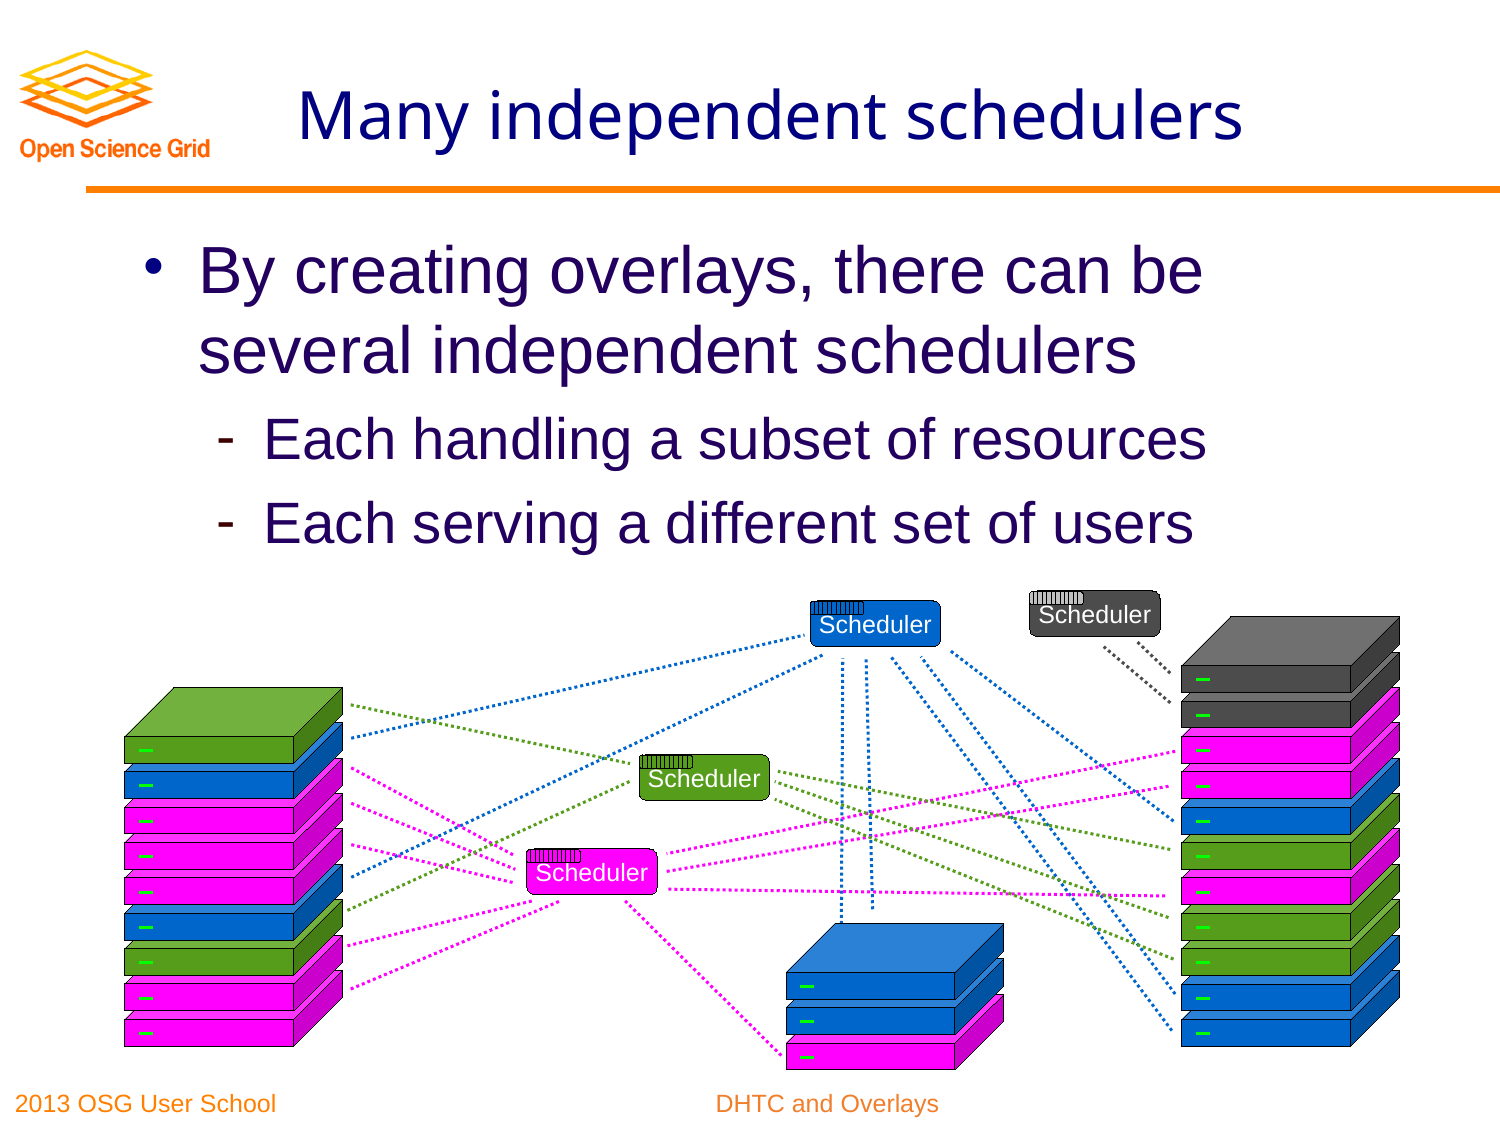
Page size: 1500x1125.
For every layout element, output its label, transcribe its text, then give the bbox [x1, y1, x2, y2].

text_box Scheduler [639, 754, 770, 801]
text_box [1181, 616, 1400, 693]
text_box [124, 899, 343, 976]
text_box [1181, 935, 1400, 1011]
text_box [124, 864, 343, 941]
text_box [810, 601, 864, 615]
text_box [124, 722, 343, 799]
text_box [1181, 652, 1400, 728]
text_box [786, 994, 1004, 1070]
list By creating overlays, there can be several independent schedulers Each handling a subset of resources Each serving a different set of users [127, 218, 1403, 962]
text_box [1181, 970, 1400, 1047]
text_box [526, 849, 581, 863]
text_box [1181, 687, 1400, 764]
text_box [1181, 828, 1400, 905]
title Many independent schedulers [201, 18, 1342, 207]
text_box [124, 793, 343, 870]
text_box [1181, 722, 1400, 799]
text_box Scheduler [810, 600, 941, 647]
picture [0, 27, 201, 179]
text_box [786, 923, 1004, 1000]
text_box [1029, 591, 1084, 605]
text_box [124, 935, 343, 1011]
text_box [124, 970, 343, 1047]
text_box Scheduler [526, 848, 658, 895]
text_box [1181, 758, 1400, 835]
text_box Scheduler [1029, 590, 1161, 637]
text_box [124, 687, 343, 764]
text_box [786, 958, 1004, 1035]
text_box [124, 758, 343, 834]
text_box [124, 828, 343, 905]
text_box [1181, 793, 1400, 870]
text_box [1181, 864, 1400, 941]
text_box [639, 755, 693, 769]
text_box [1181, 899, 1400, 976]
